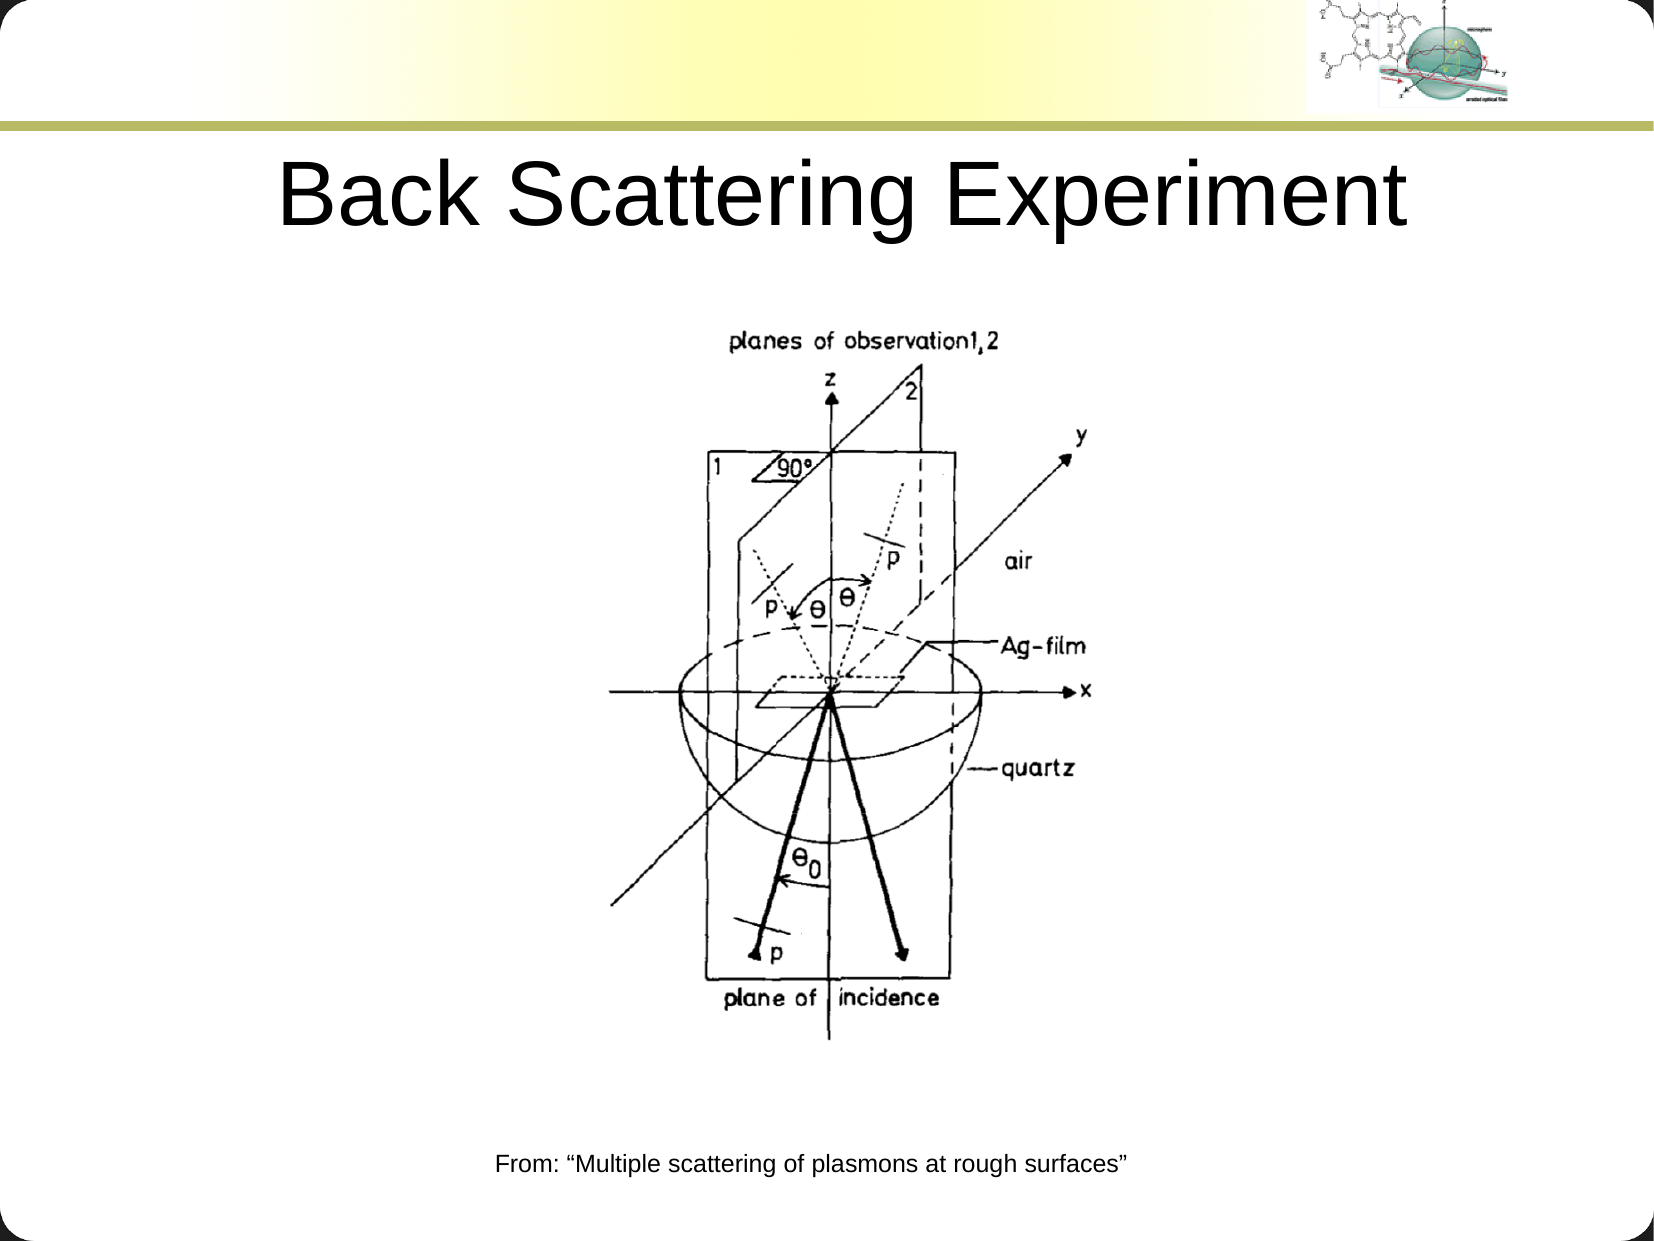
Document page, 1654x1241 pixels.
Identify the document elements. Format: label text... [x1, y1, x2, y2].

text_box From: “Multiple scattering of plasmons at rough surfaces” [480, 1142, 1145, 1186]
picture [0, 0, 1654, 1241]
title Back Scattering Experiment [82, 90, 1571, 298]
